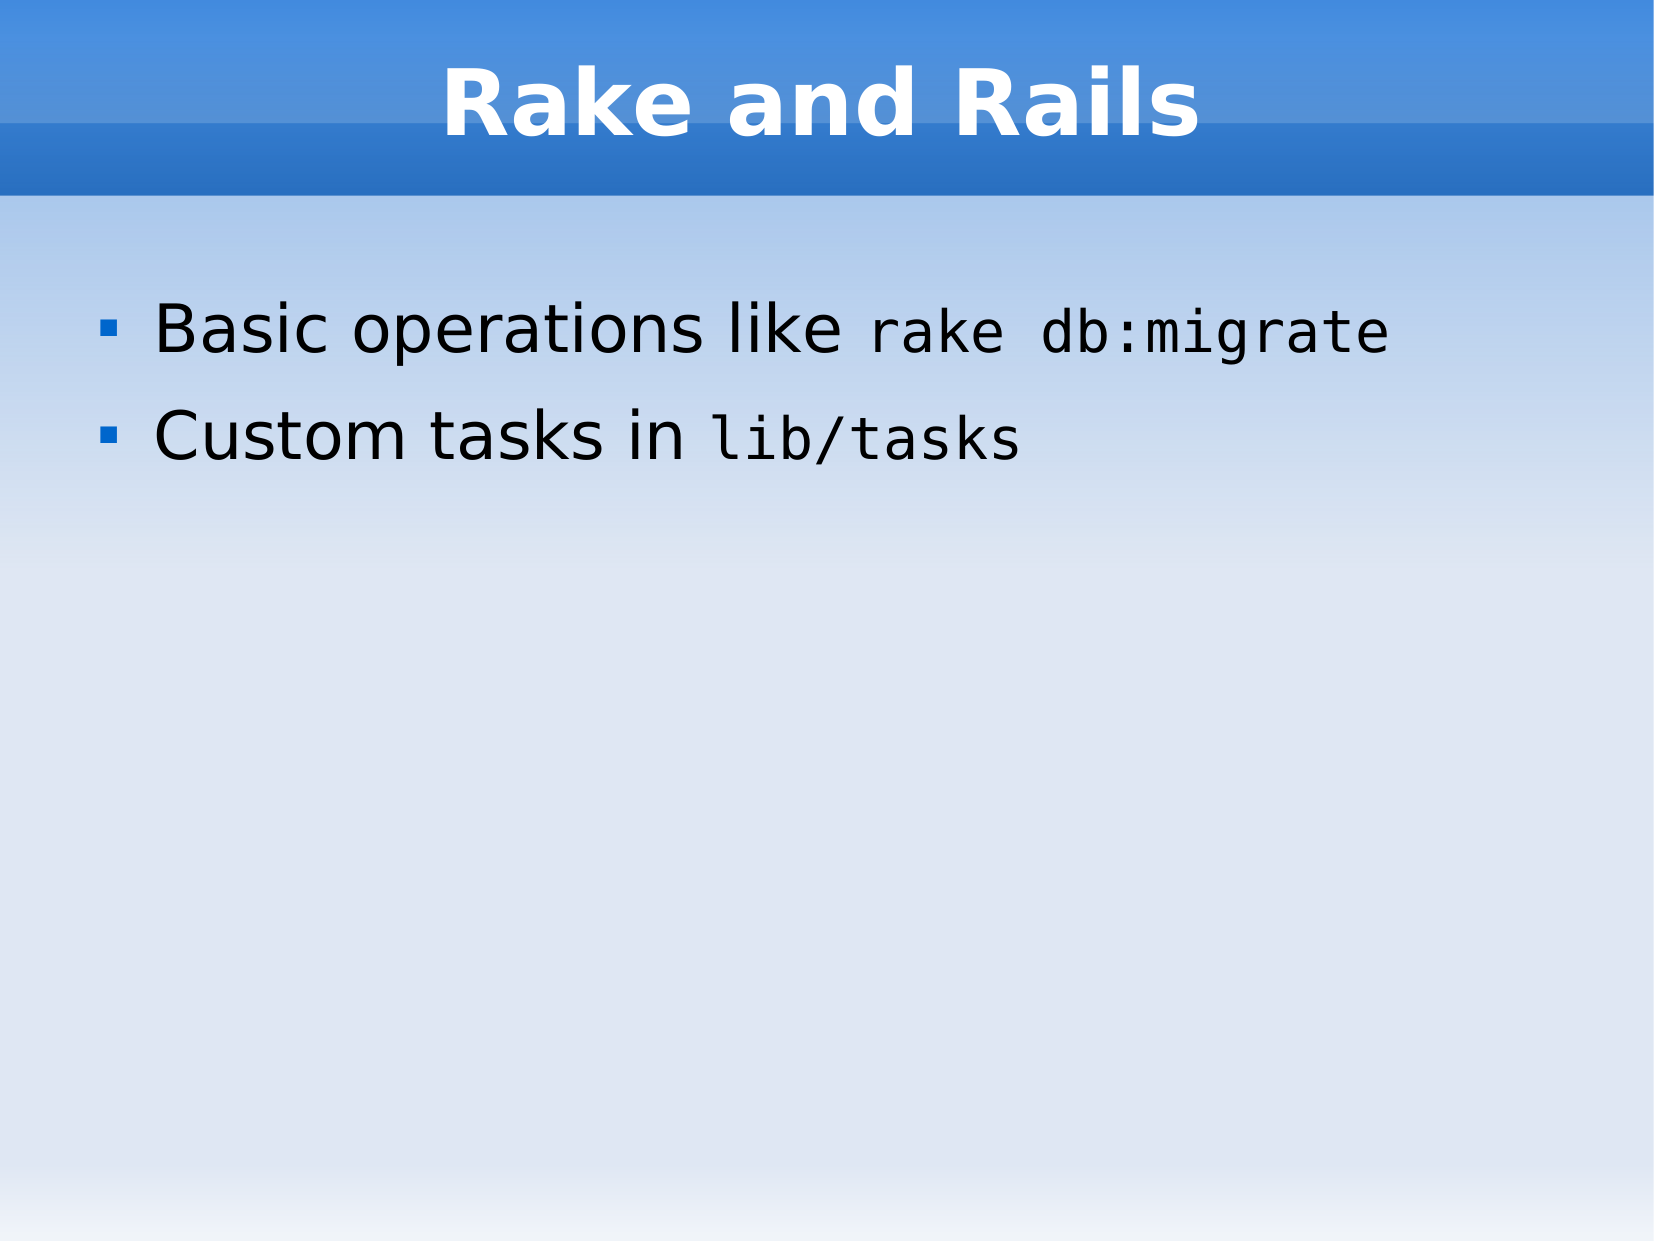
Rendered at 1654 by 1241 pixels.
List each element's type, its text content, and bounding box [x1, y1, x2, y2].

title Rake and Rails [76, 0, 1565, 208]
list Basic operations like rake db:migrate Custom tasks in lib/tasks [82, 290, 1571, 1109]
picture [0, 0, 1654, 1241]
